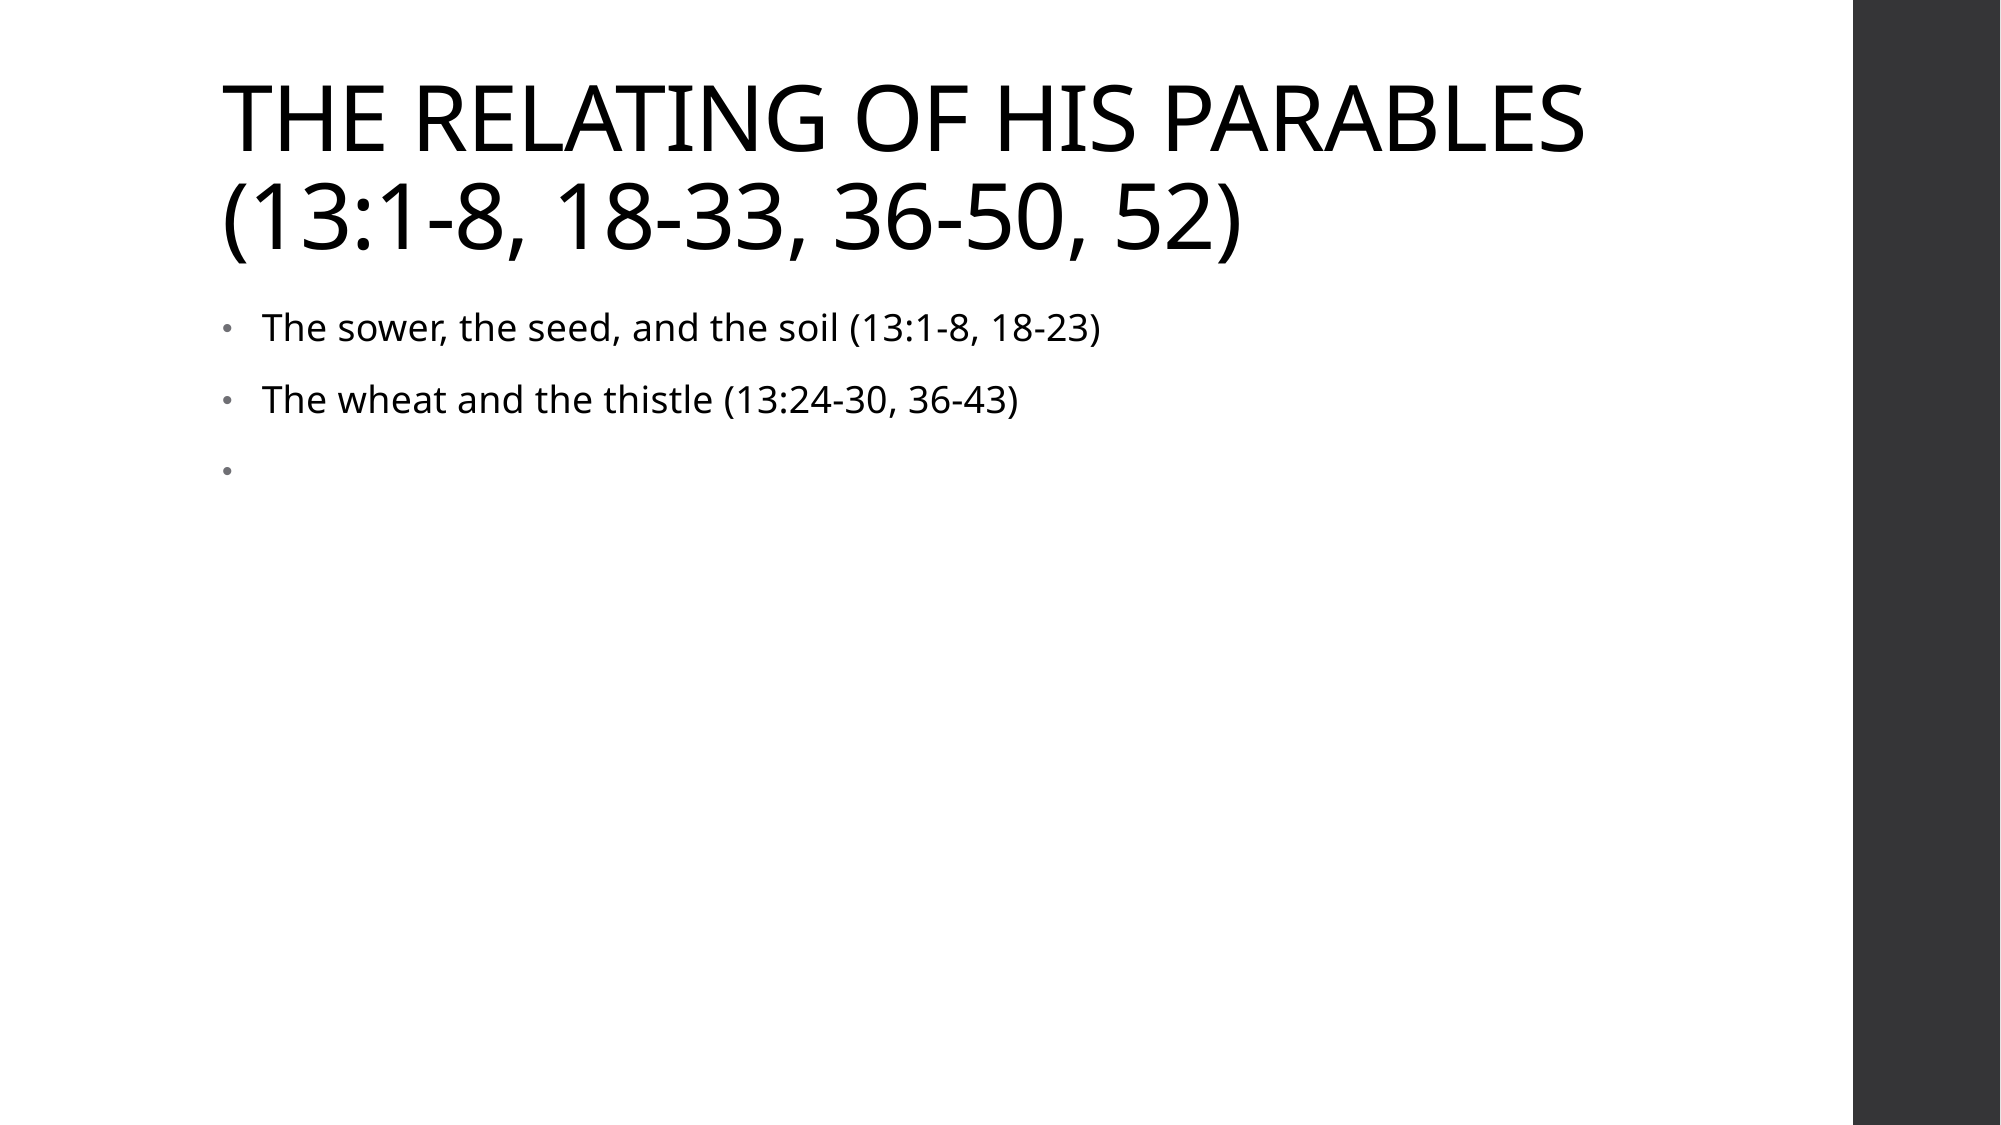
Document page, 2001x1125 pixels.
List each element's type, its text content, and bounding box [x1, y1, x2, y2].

list The sower, the seed, and the soil (13:1-8, 18-23) The wheat and the thistle (13:24-30, 36-43) [206, 299, 1617, 1014]
title THE RELATING OF HIS PARABLES (13:1-8, 18-33, 36-50, 52) [206, 60, 1797, 278]
